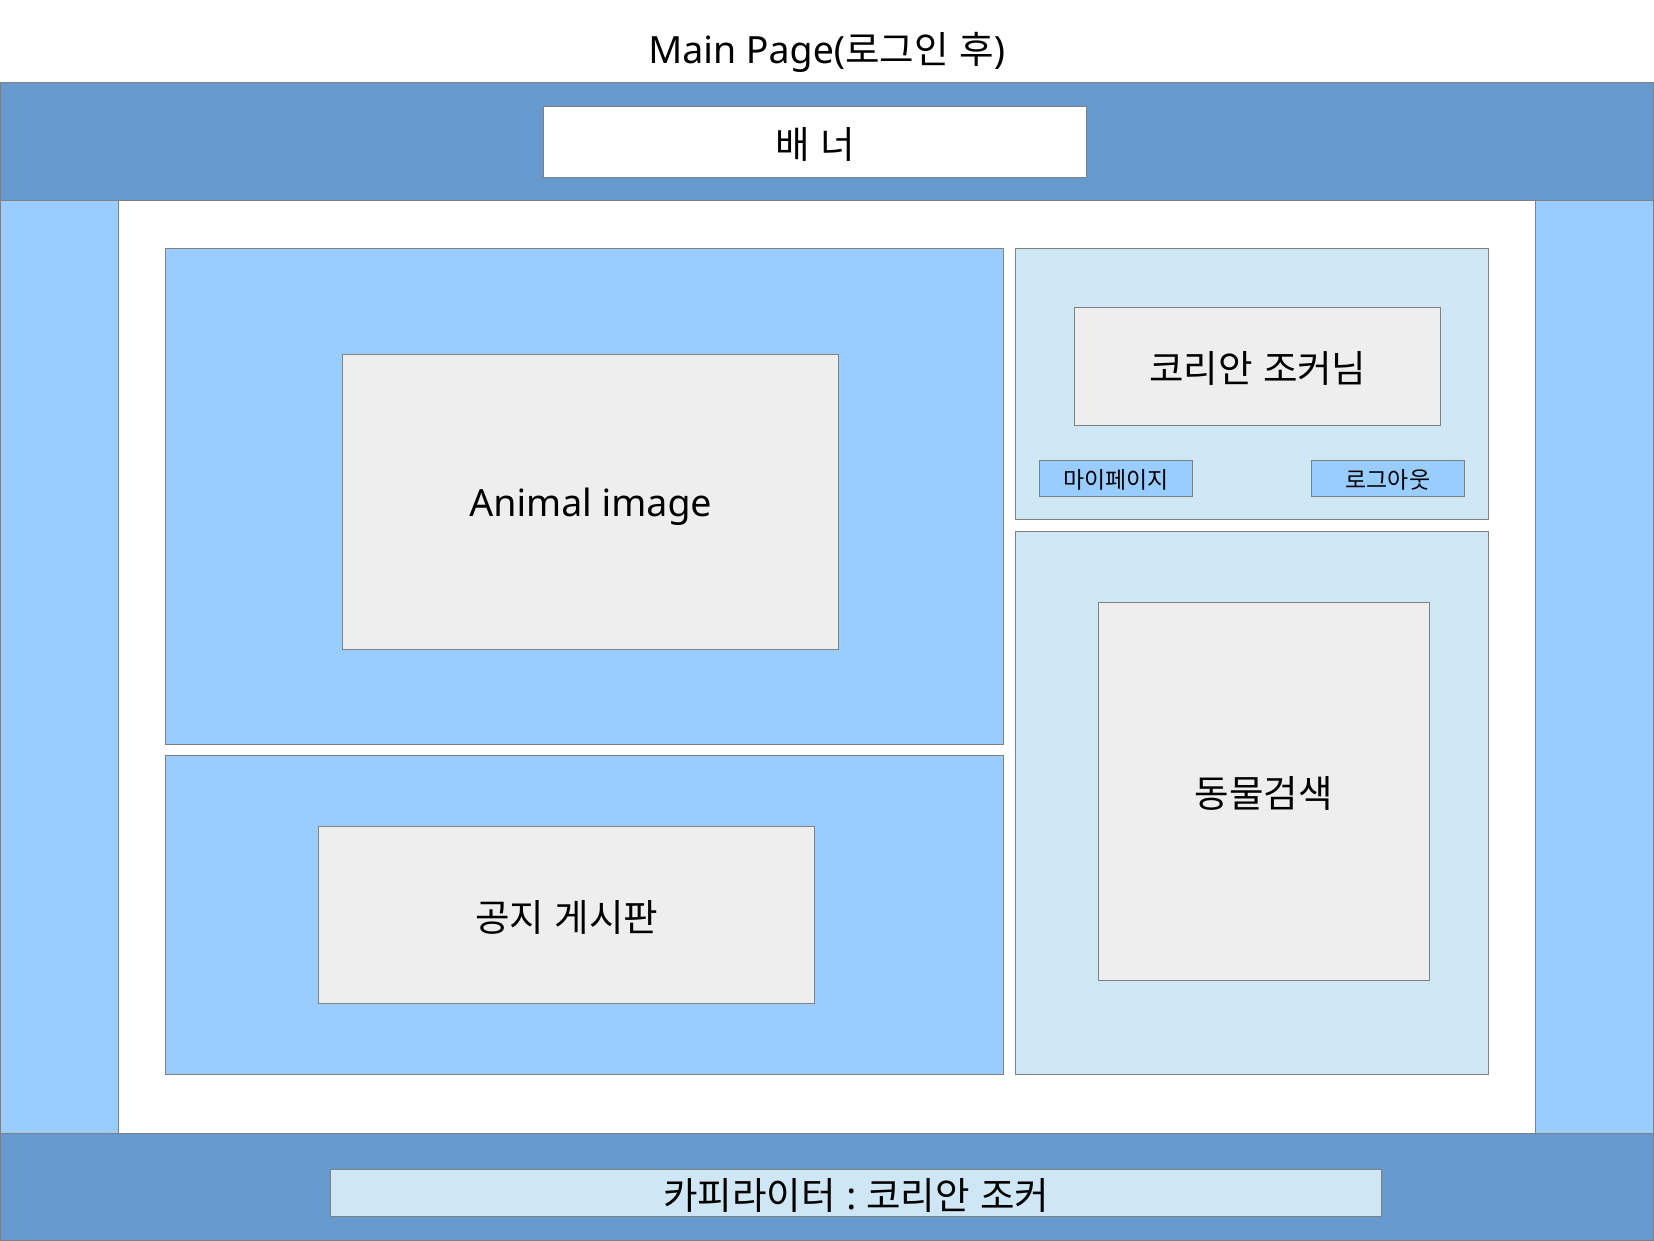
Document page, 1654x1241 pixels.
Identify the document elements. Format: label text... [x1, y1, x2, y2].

text_box 동물검색 [1098, 602, 1430, 981]
text_box 로그아웃 [1311, 460, 1465, 497]
text_box 카피라이터 : 코리안 조커 [330, 1169, 1382, 1217]
text_box Main Page(로그인 후) [602, 13, 1052, 71]
text_box 공지 게시판 [318, 826, 815, 1004]
text_box 마이페이지 [1039, 460, 1193, 497]
text_box [0, 82, 1654, 1241]
text_box 코리안 조커님 [1074, 307, 1441, 426]
text_box Animal image [342, 354, 839, 650]
text_box 배 너 [543, 106, 1087, 178]
